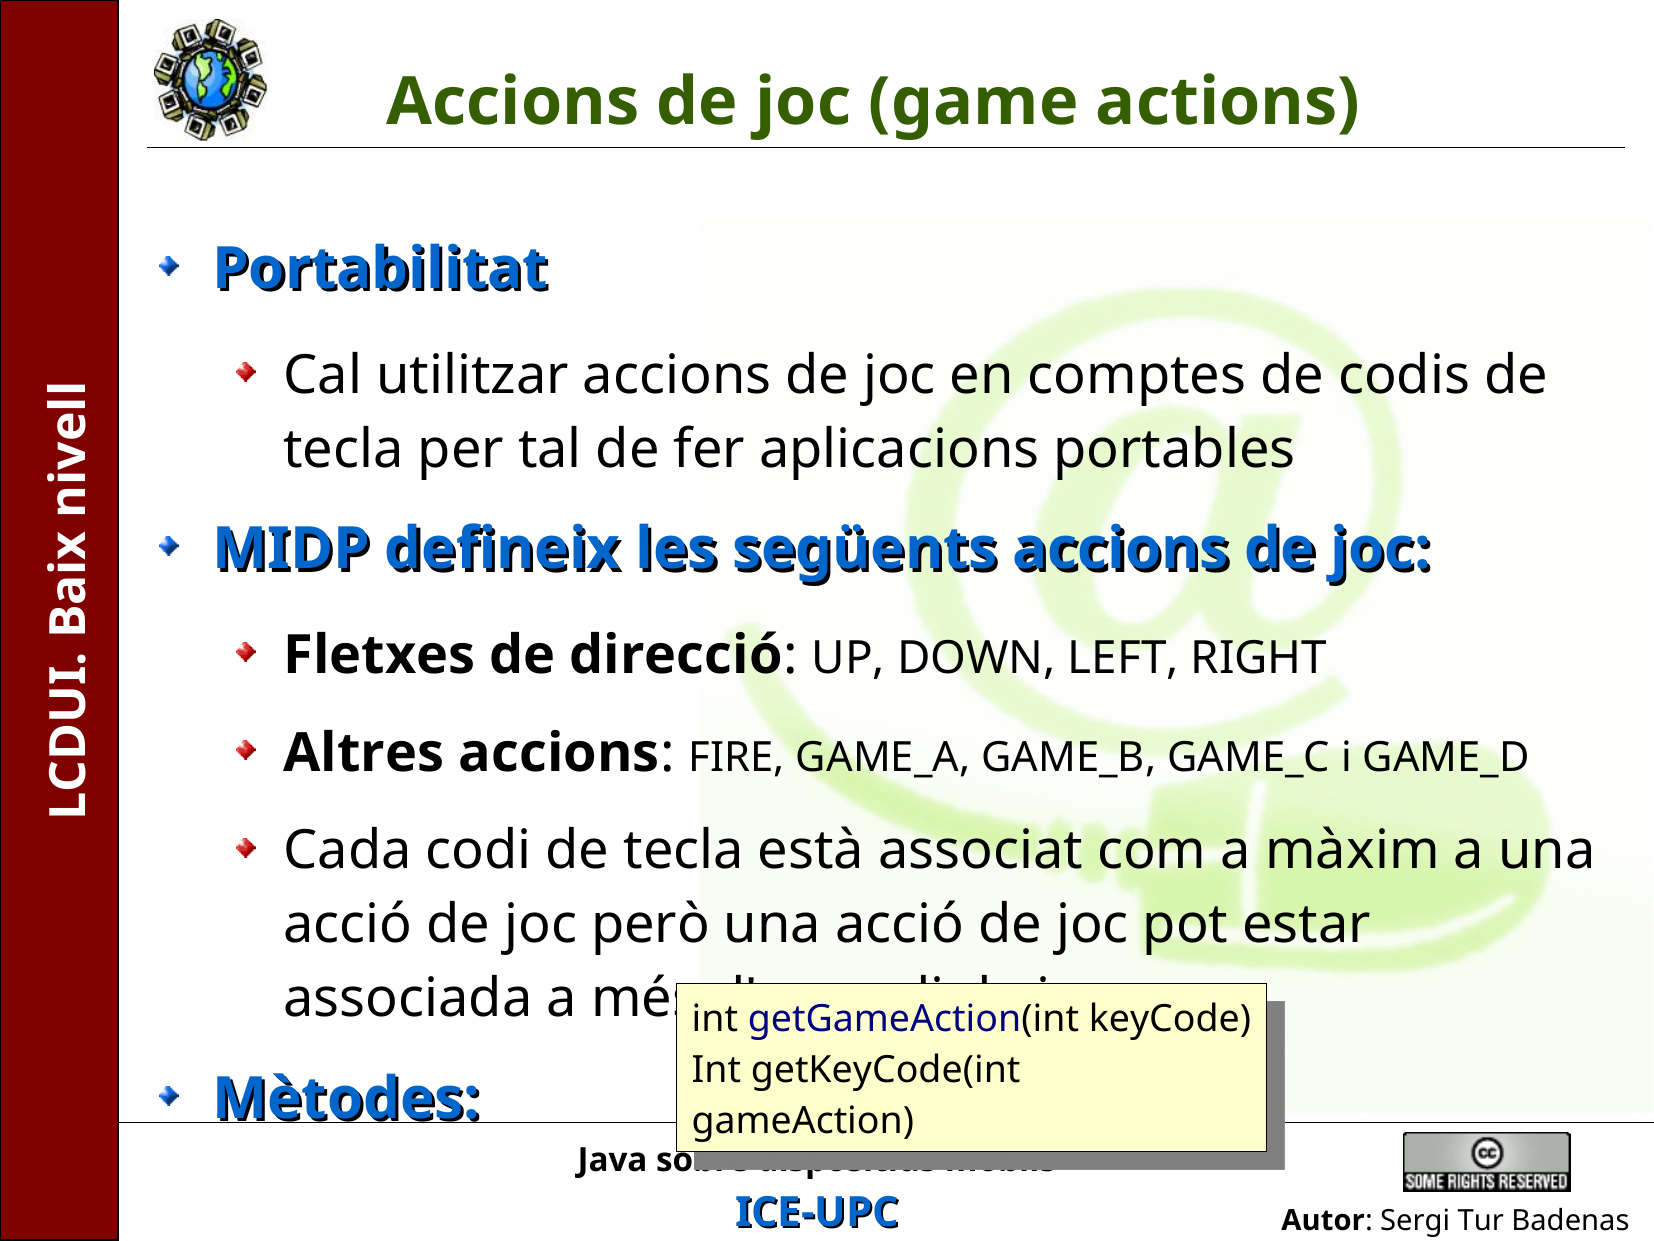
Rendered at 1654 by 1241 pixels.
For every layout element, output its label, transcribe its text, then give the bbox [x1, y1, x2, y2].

picture [159, 1086, 179, 1106]
title Accions de joc (game actions) [129, 56, 1619, 141]
picture [154, 19, 268, 56]
picture [1403, 1132, 1571, 1192]
list Portabilitat Cal utilitzar accions de joc en comptes de codis de tecla per tal de fer aplicacions portables MIDP defineix les següents accions de joc: Fletxes de direcció: UP, DOWN, LEFT, RIGHT Altres accions: FIRE, GAME_A, GAME_B, GAME_C i GAME_D Cada codi de tecla està associat com a màxim a una acció de joc però una acció de joc pot estar associada a més d'un codi de joc. Mètodes: [141, 226, 1630, 1062]
text_box int getGameAction(int keyCode) Int getKeyCode(int gameAction) [676, 983, 1267, 1090]
picture [700, 217, 1654, 1113]
